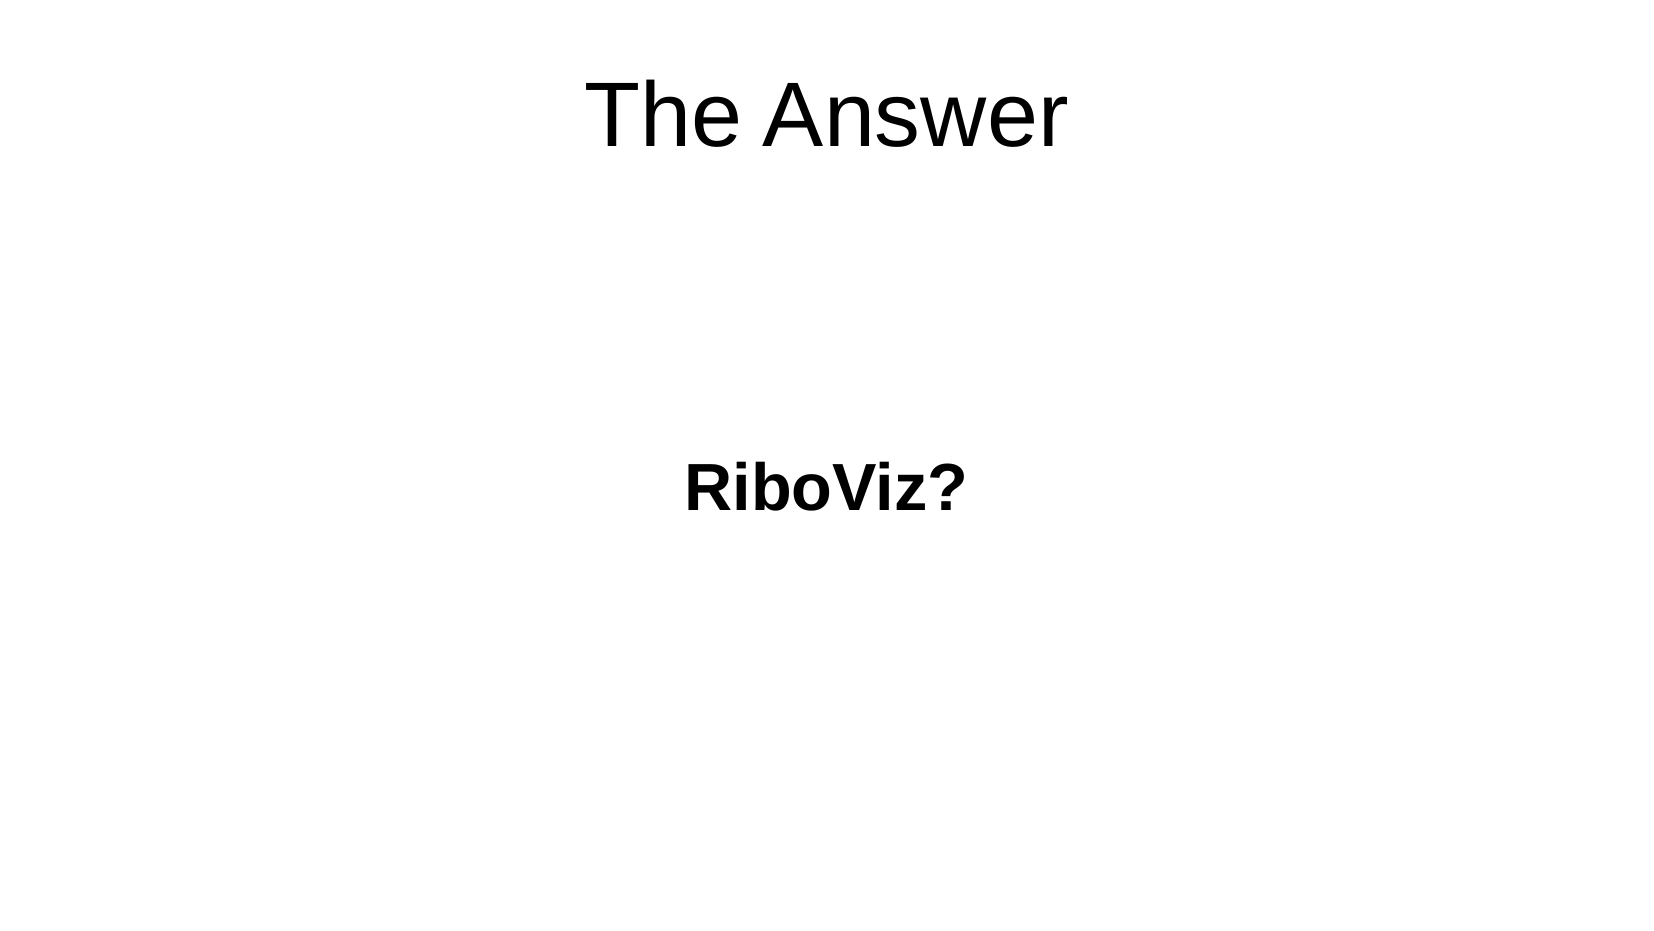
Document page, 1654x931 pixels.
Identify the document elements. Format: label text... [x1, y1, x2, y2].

title The Answer [82, 37, 1571, 193]
subtitle RiboViz? [82, 217, 1571, 758]
